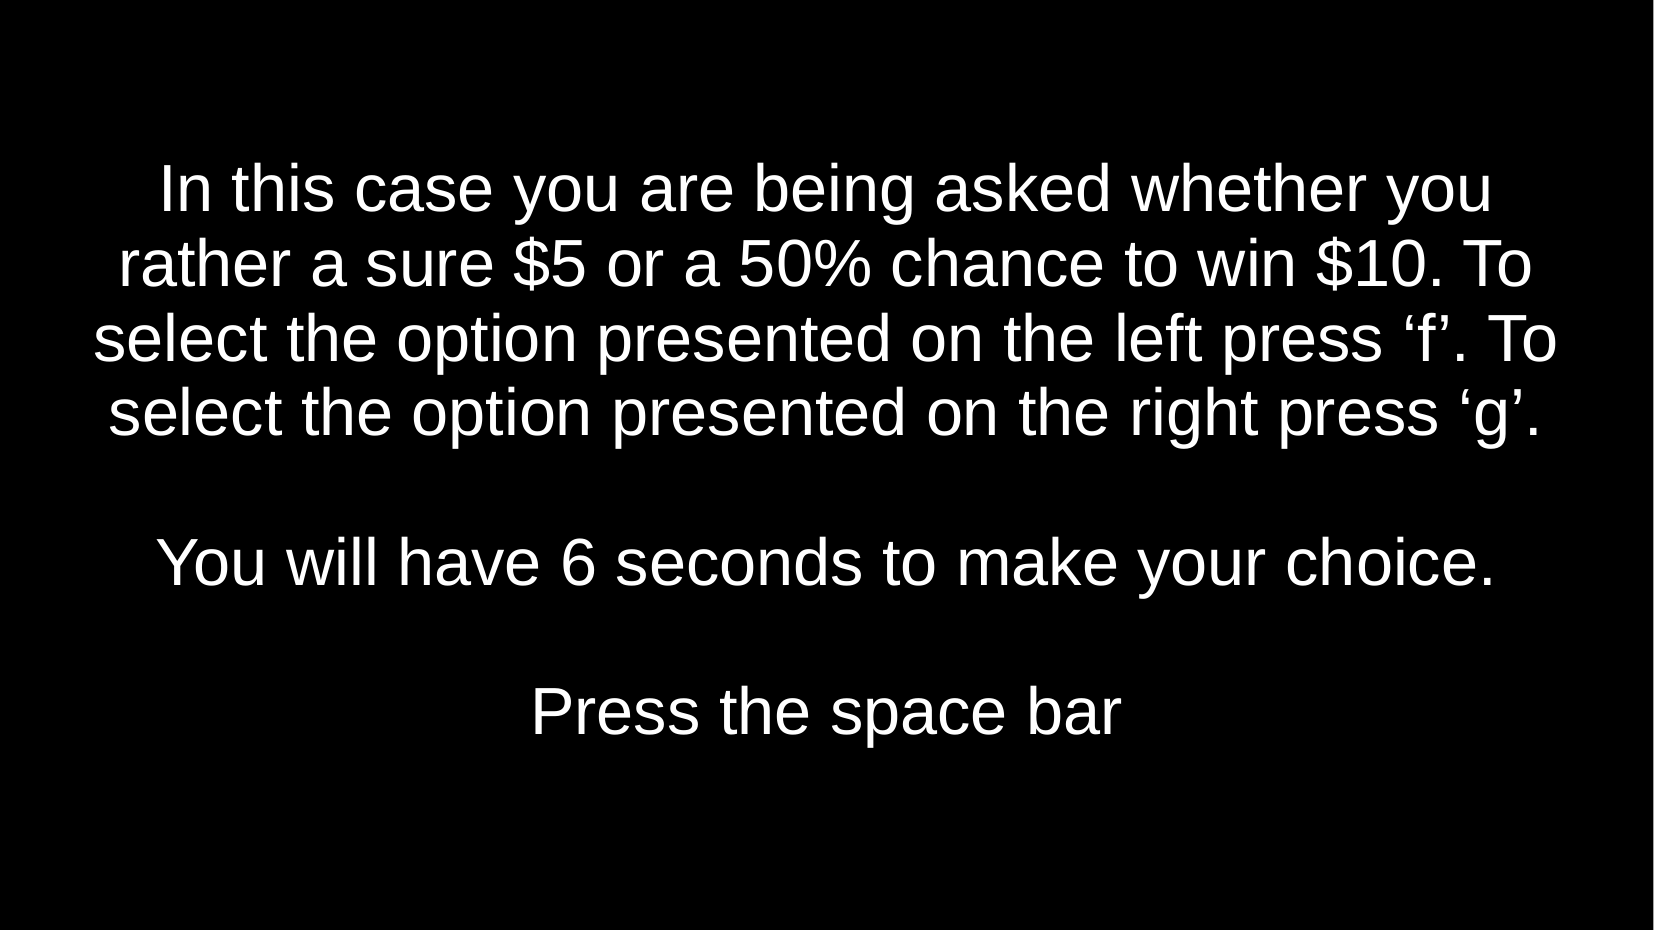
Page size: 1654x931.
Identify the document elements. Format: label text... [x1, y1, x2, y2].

subtitle In this case you are being asked whether you rather a sure $5 or a 50% chance to win $10. To select the option presented on the left press ‘f’. To select the option presented on the right press ‘g’. You will have 6 seconds to make your choice. Press the space bar [82, 206, 1571, 769]
